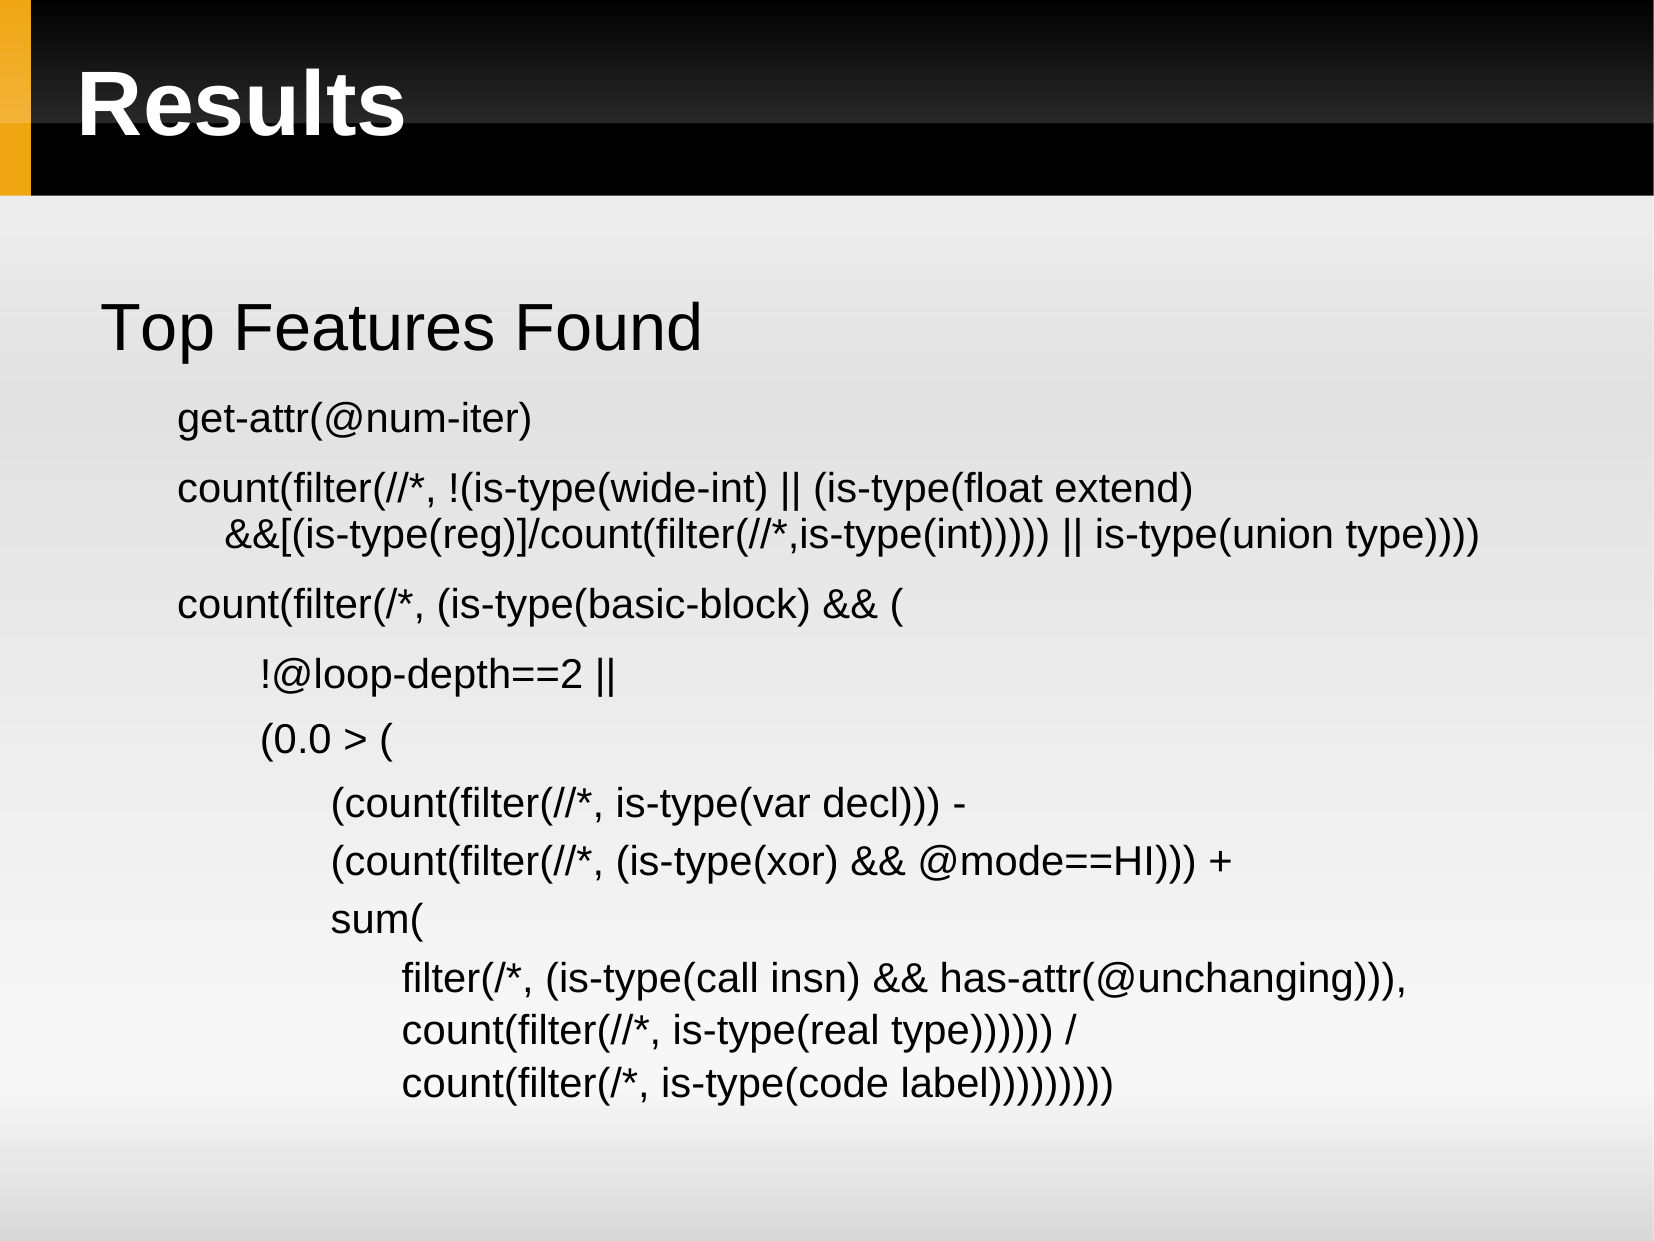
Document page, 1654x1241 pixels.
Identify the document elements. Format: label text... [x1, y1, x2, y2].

picture [0, 0, 1654, 1241]
list Top Features Found get-attr(@num-iter) count(filter(//*, !(is-type(wide-int) || (is-type(float extend) &&[(is-type(reg)]/count(filter(//*,is-type(int))))) || is-type(union type)))) count(filter(/*, (is-type(basic-block) && ( !@loop-depth==2 || (0.0 > ( (count(filter(//*, is-type(var decl))) - (count(filter(//*, (is-type(xor) && @mode==HI))) + sum( filter(/*, (is-type(call insn) && has-attr(@unchanging))), count(filter(//*, is-type(real type)))))) / count(filter(/*, is-type(code label))))))))) [82, 290, 1571, 1106]
title Results [76, 7, 1565, 200]
